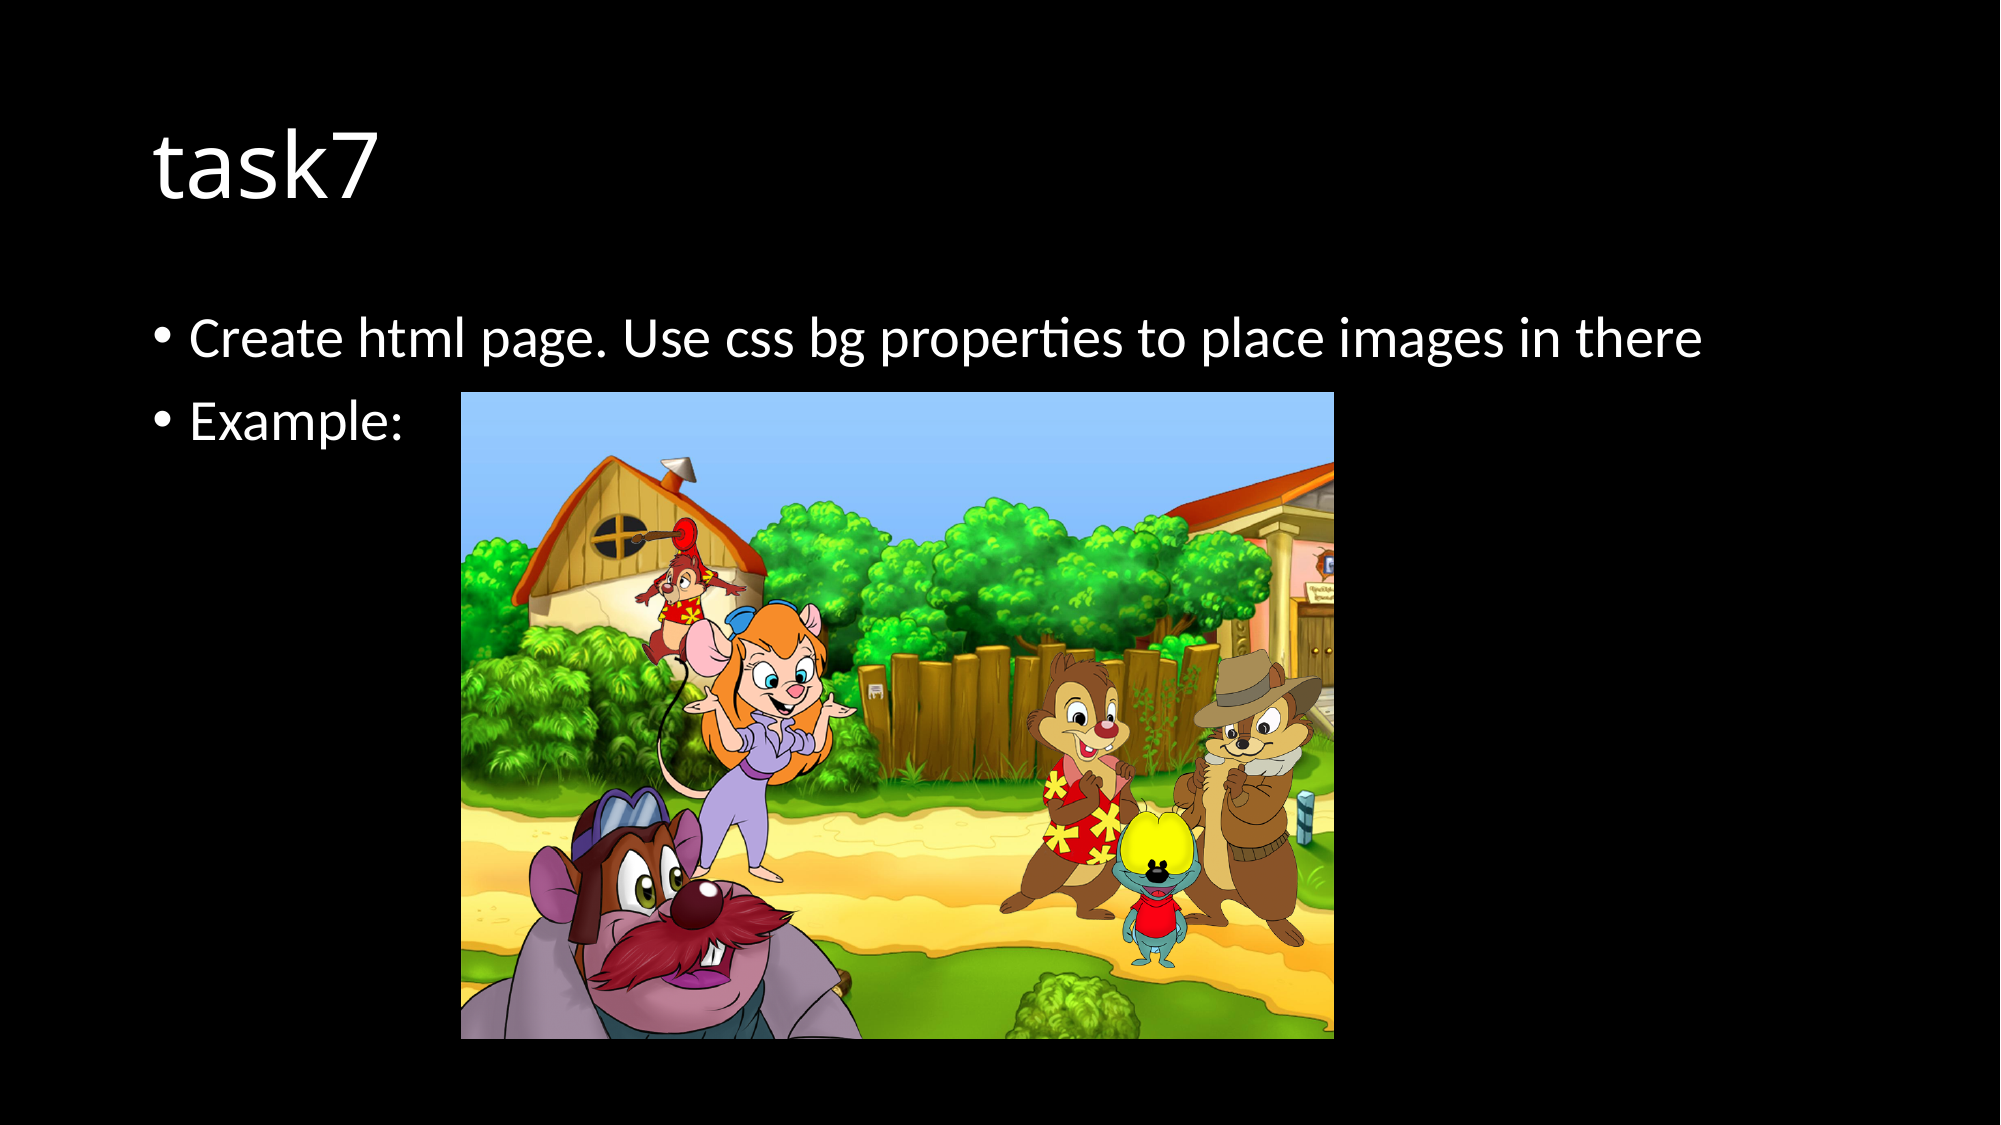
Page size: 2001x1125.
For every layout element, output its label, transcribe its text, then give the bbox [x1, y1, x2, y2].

title task7 [137, 59, 1863, 278]
picture [461, 392, 1334, 1039]
list Create html page. Use css bg properties to place images in there Example: [137, 299, 1863, 1014]
